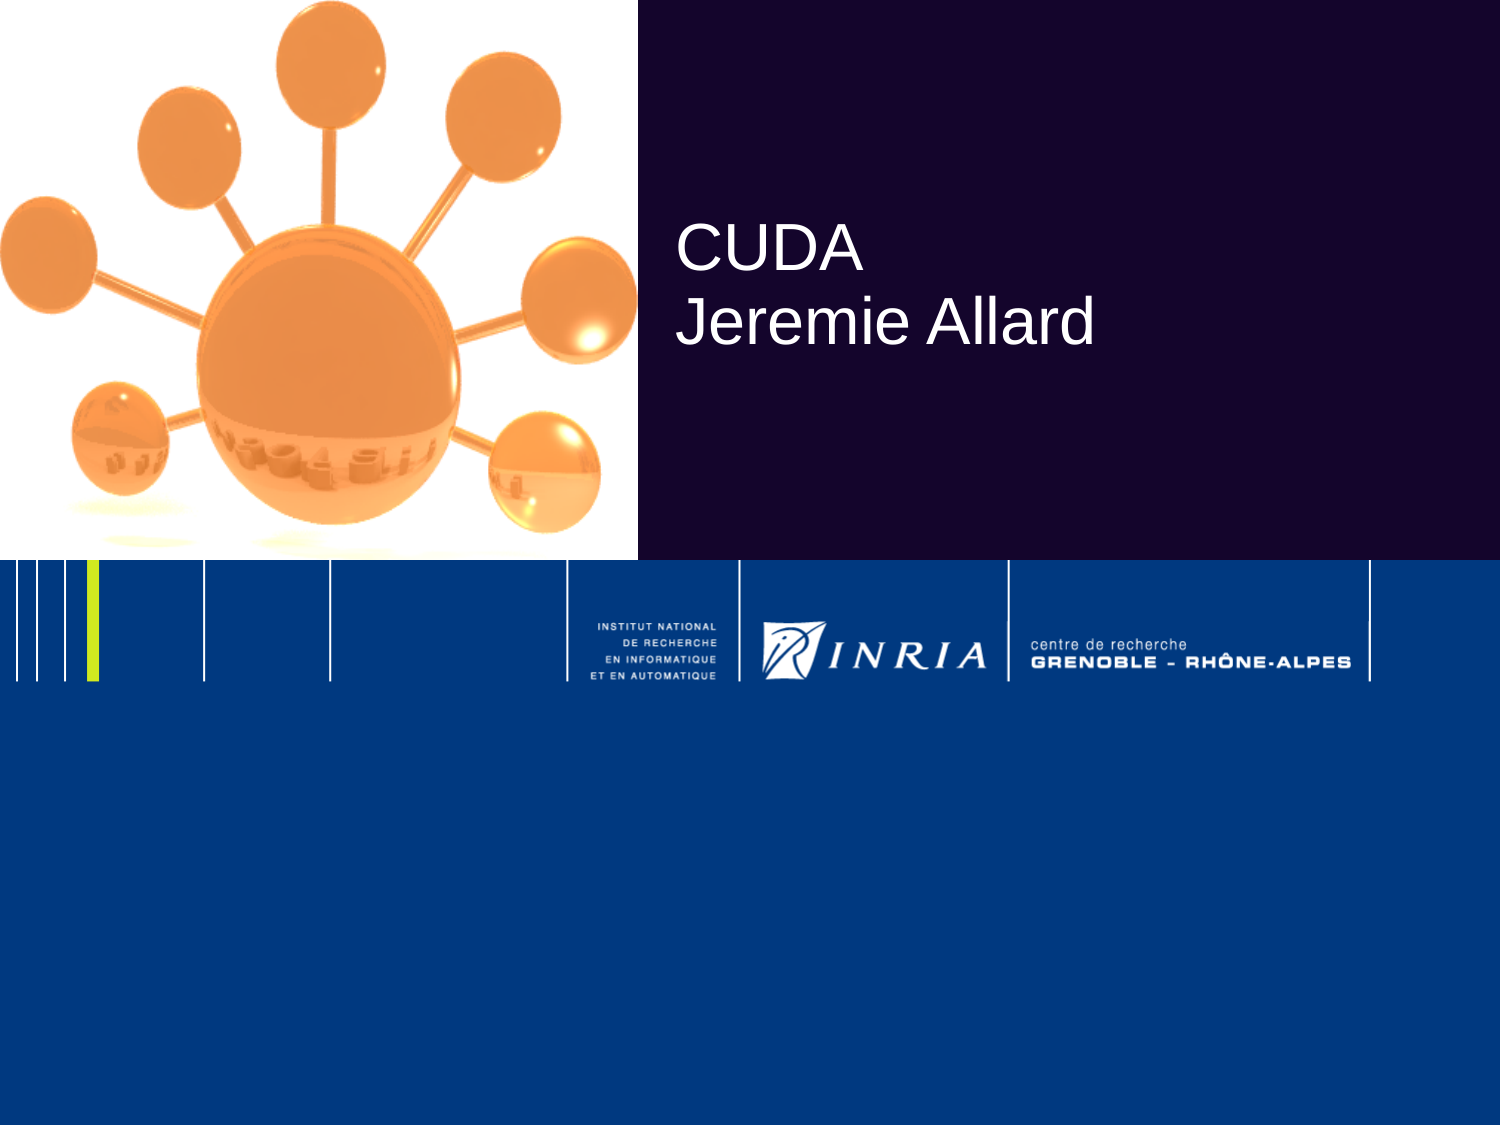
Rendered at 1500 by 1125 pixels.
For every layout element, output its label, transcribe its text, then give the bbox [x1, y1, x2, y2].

title CUDA Jeremie Allard [675, 41, 1426, 528]
picture [0, 0, 1500, 1125]
